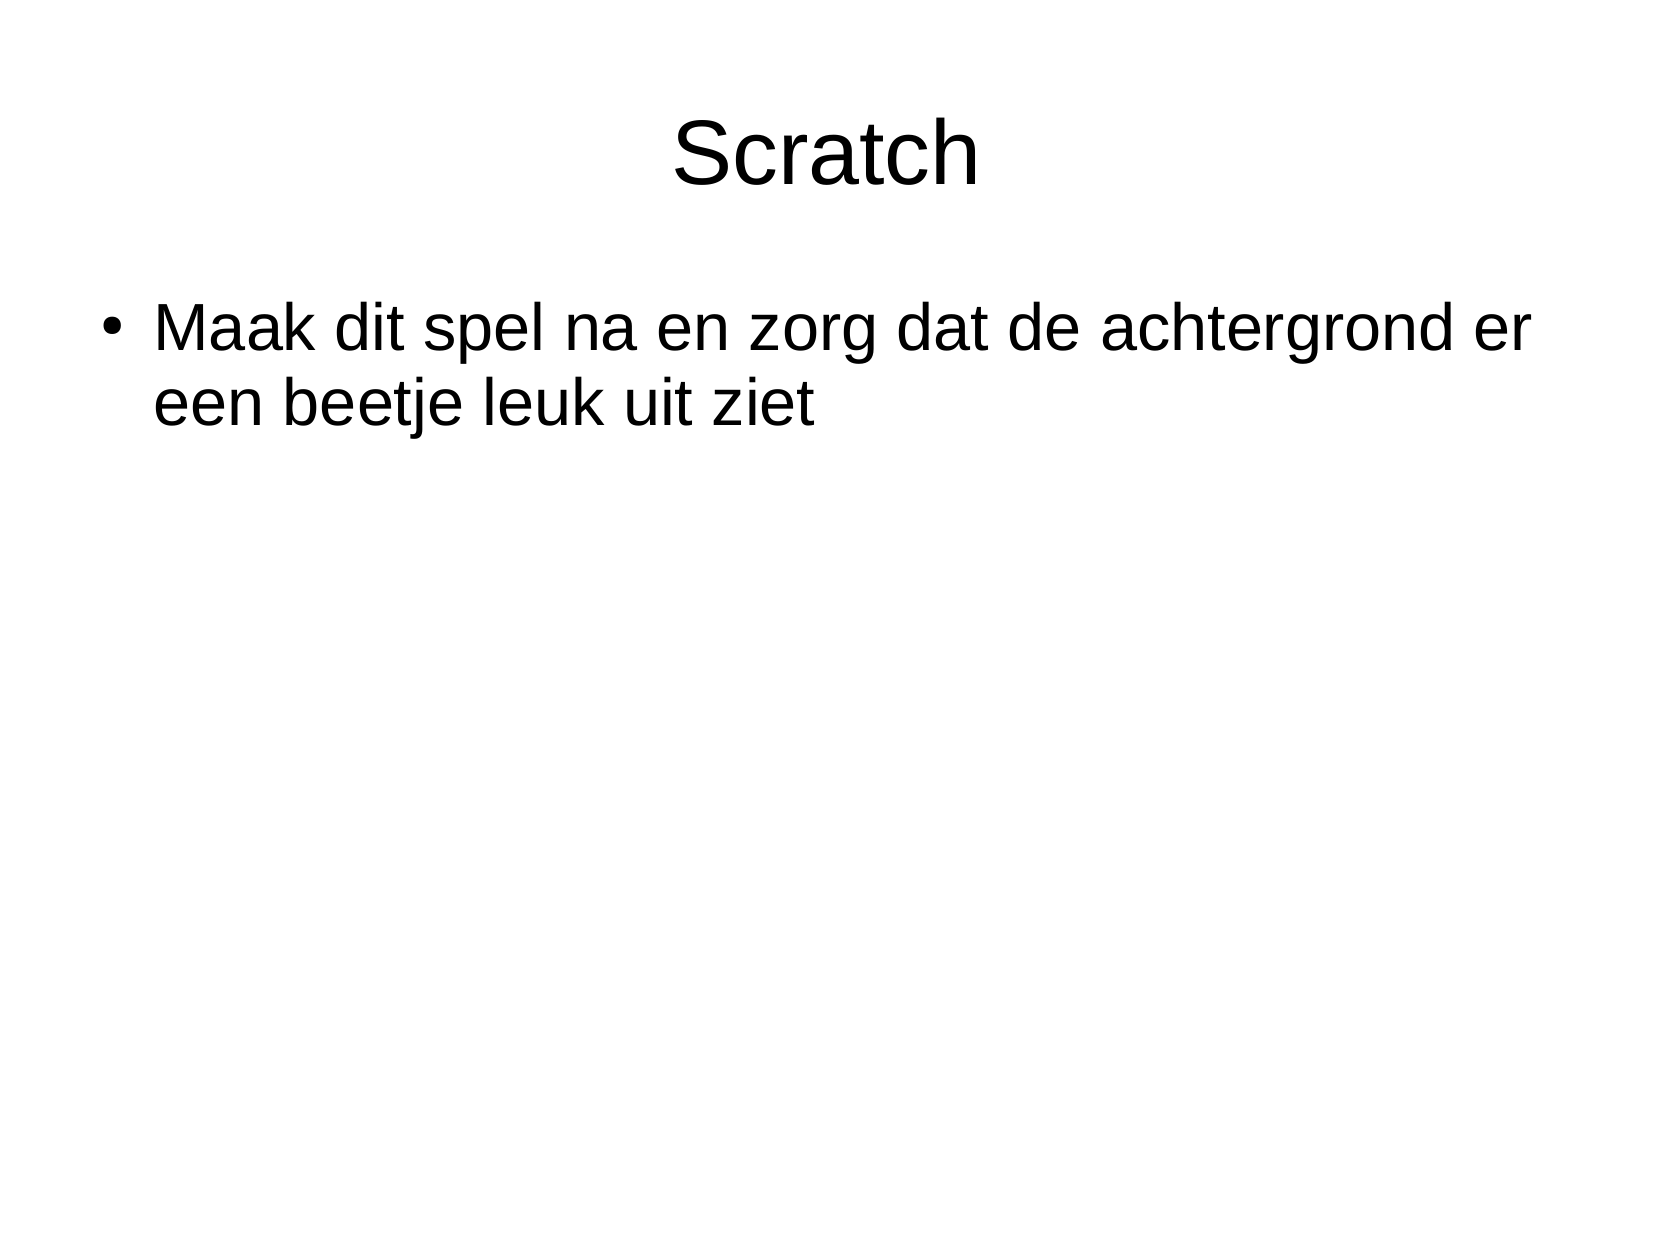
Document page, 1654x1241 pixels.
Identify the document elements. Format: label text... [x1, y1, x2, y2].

title Scratch [82, 49, 1571, 257]
list Maak dit spel na en zorg dat de achtergrond er een beetje leuk uit ziet [82, 290, 1571, 1010]
